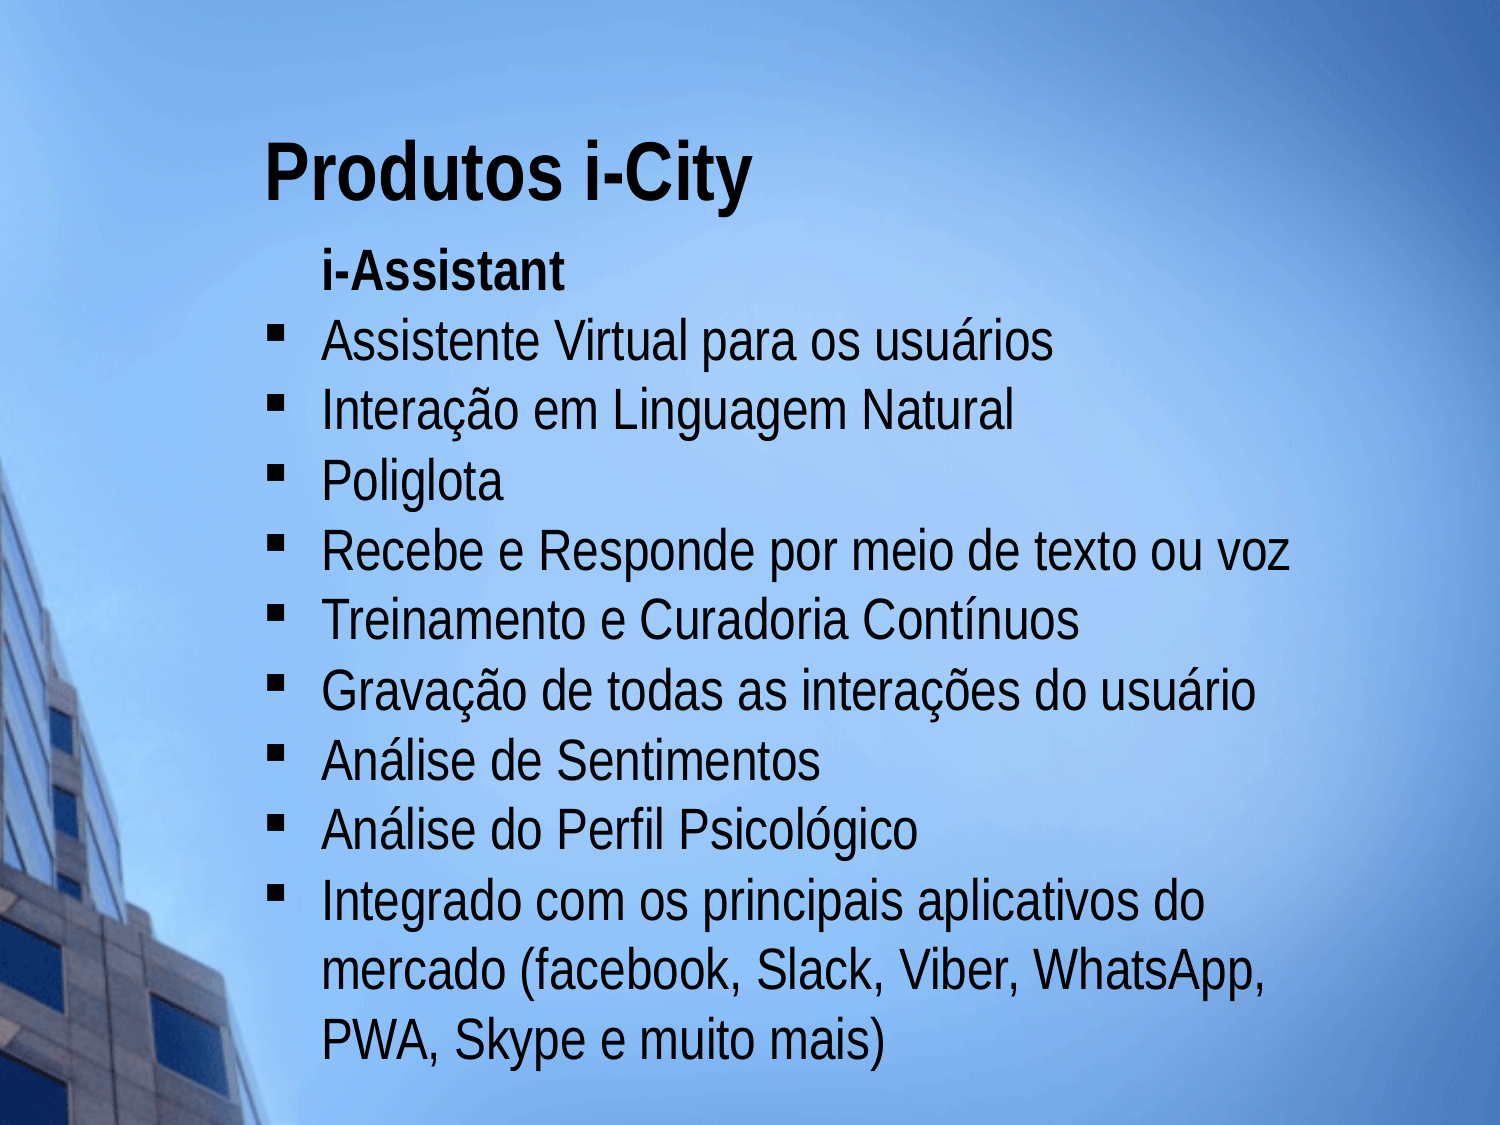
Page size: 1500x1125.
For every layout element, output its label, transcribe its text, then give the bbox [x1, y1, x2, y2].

picture [0, 0, 1500, 1125]
text_box Produtos i-City [249, 112, 1413, 224]
text_box i-Assistant Assistente Virtual para os usuários Interação em Linguagem Natural Poliglota Recebe e Responde por meio de texto ou voz Treinamento e Curadoria Contínuos Gravação de todas as interações do usuário Análise de Sentimentos Análise do Perfil Psicológico Integrado com os principais aplicativos do mercado (facebook, Slack, Viber, WhatsApp, PWA, Skype e muito mais) [249, 224, 1413, 1094]
